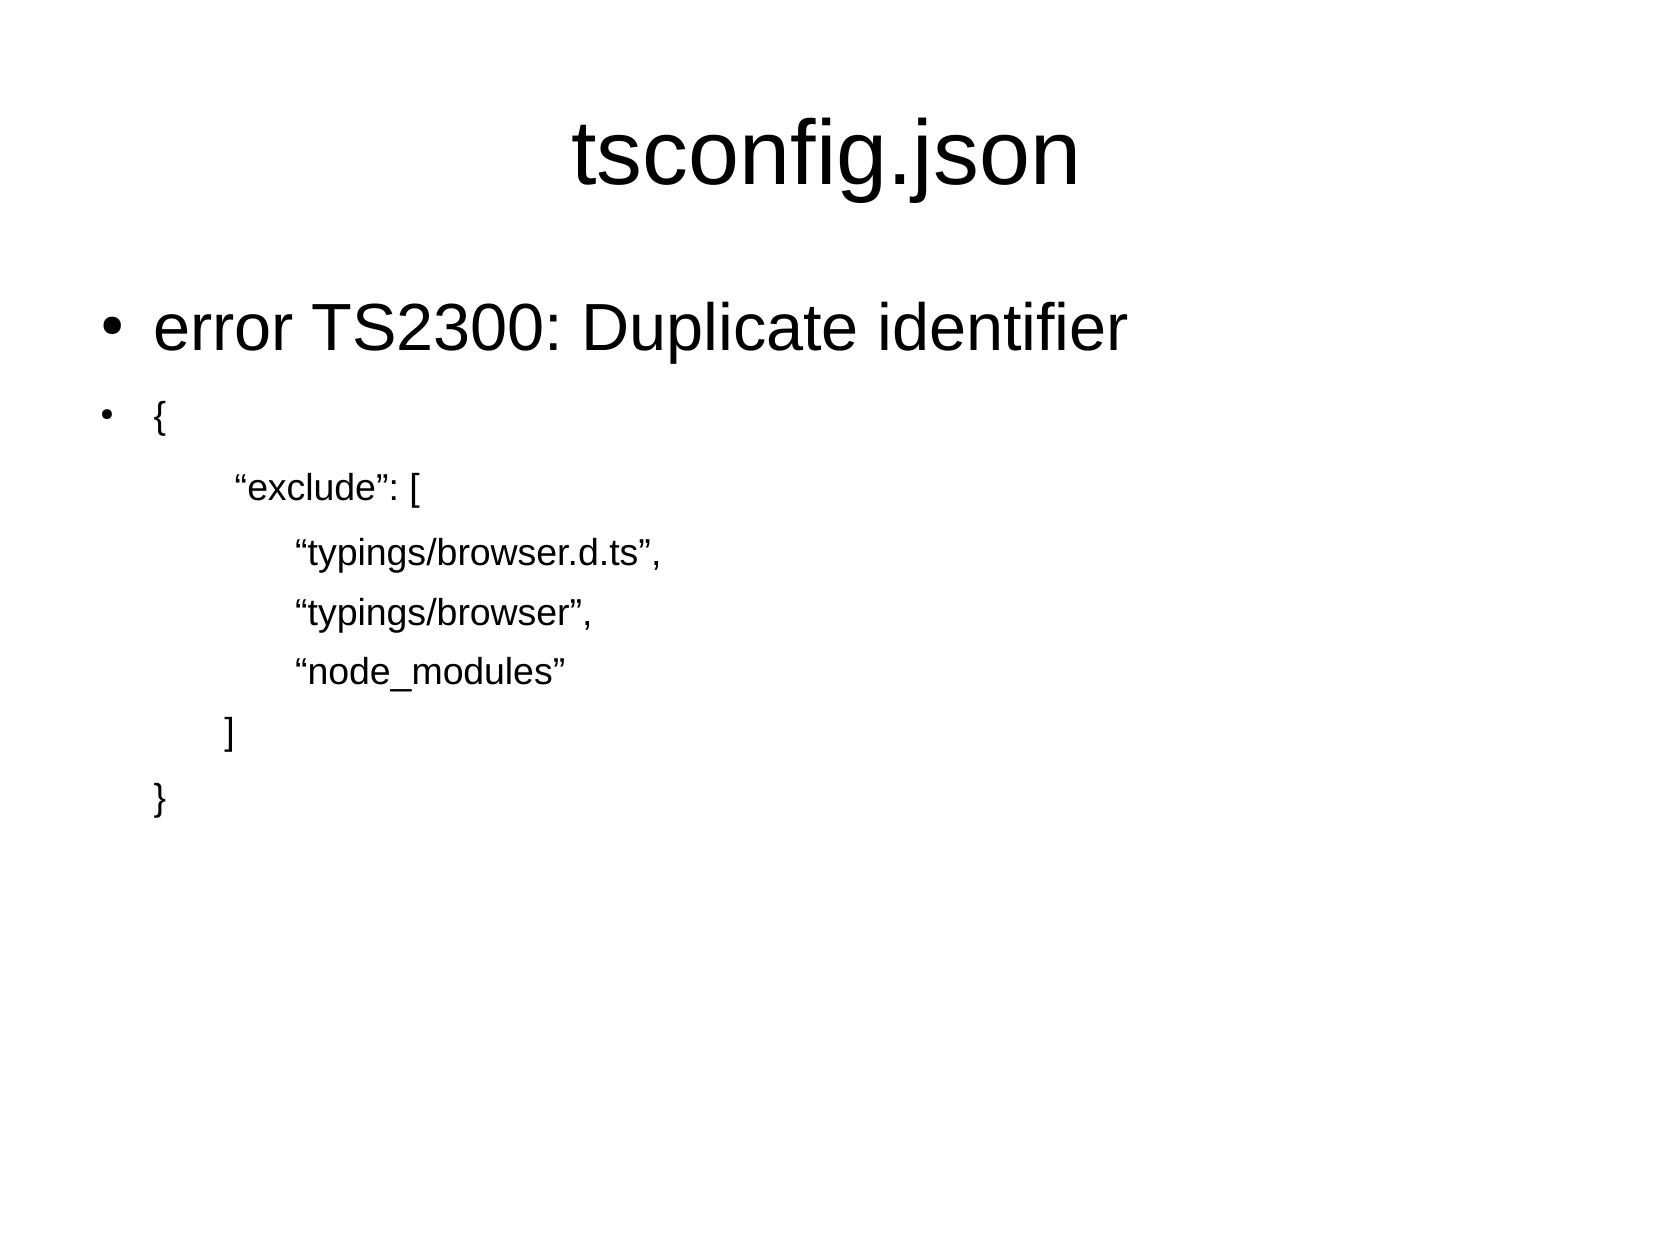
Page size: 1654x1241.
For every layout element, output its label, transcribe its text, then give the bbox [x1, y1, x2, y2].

list error TS2300: Duplicate identifier { “exclude”: [ “typings/browser.d.ts”, “typings/browser”, “node_modules” ] } [82, 290, 1571, 1010]
title tsconfig.json [82, 49, 1571, 257]
